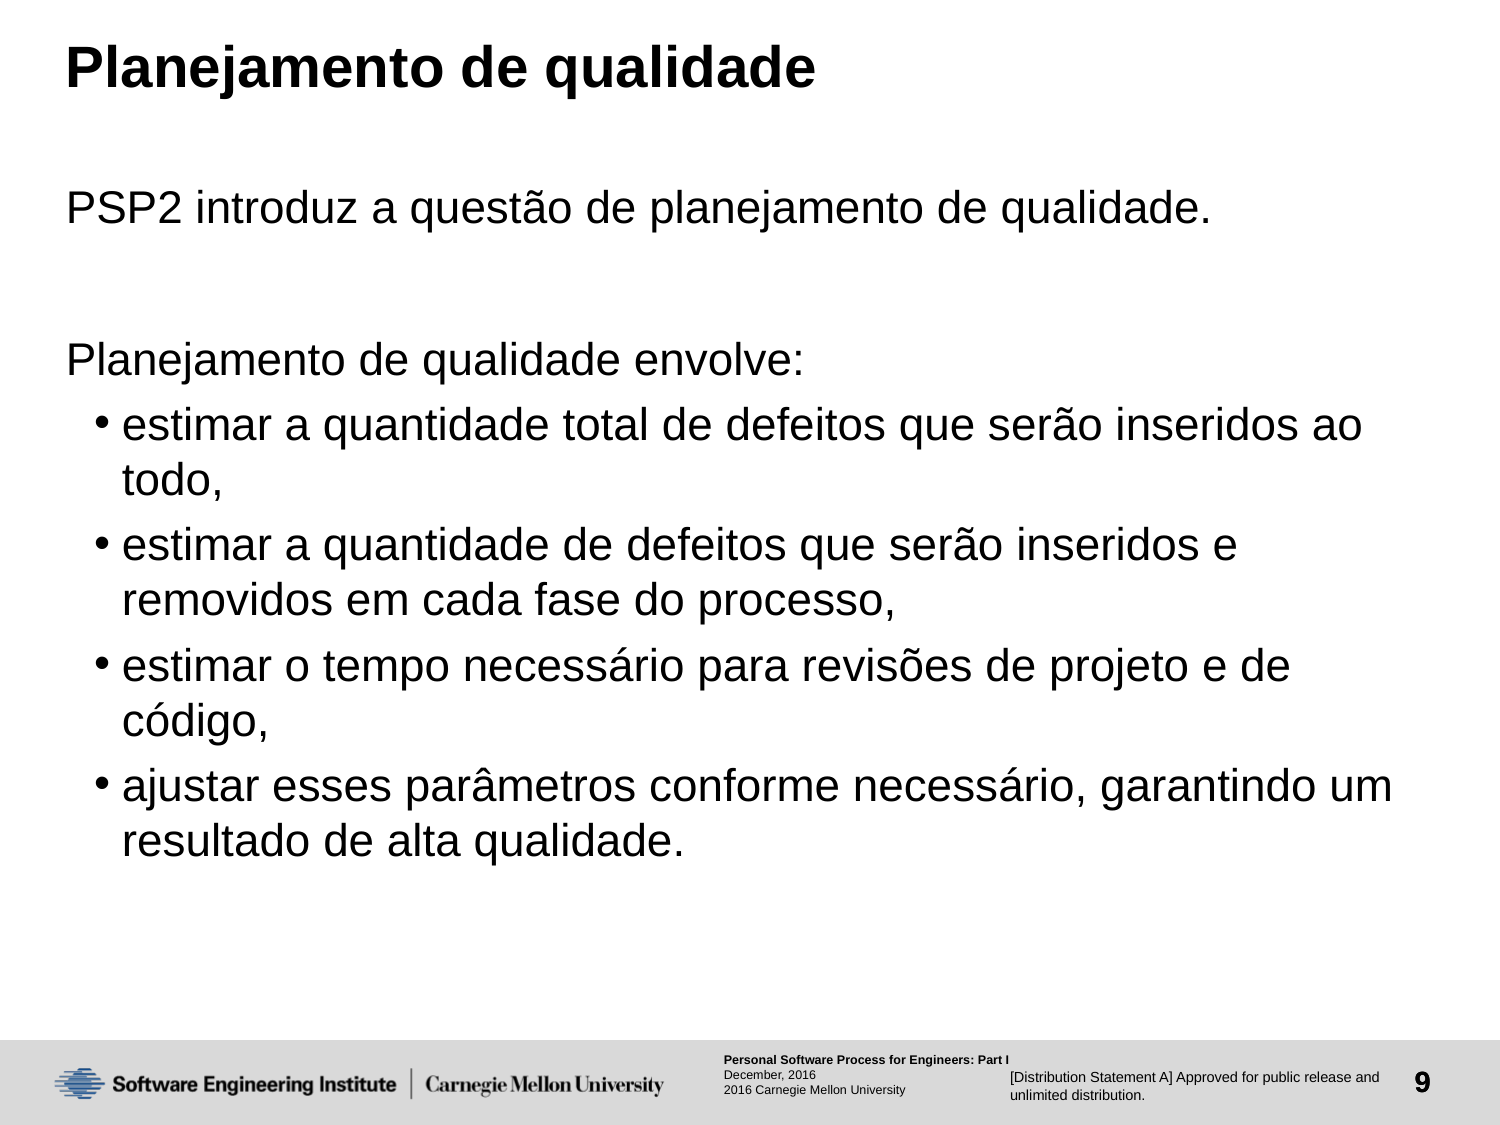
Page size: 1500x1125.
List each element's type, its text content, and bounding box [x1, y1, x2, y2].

picture [46, 1061, 673, 1104]
list PSP2 introduz a questão de planejamento de qualidade. Planejamento de qualidade envolve: estimar a quantidade total de defeitos que serão inseridos ao todo, estimar a quantidade de defeitos que serão inseridos e removidos em cada fase do processo, estimar o tempo necessário para revisões de projeto e de código, ajustar esses parâmetros conforme necessário, garantindo um resultado de alta qualidade. [65, 177, 1431, 1000]
title Planejamento de qualidade [65, 37, 1313, 148]
